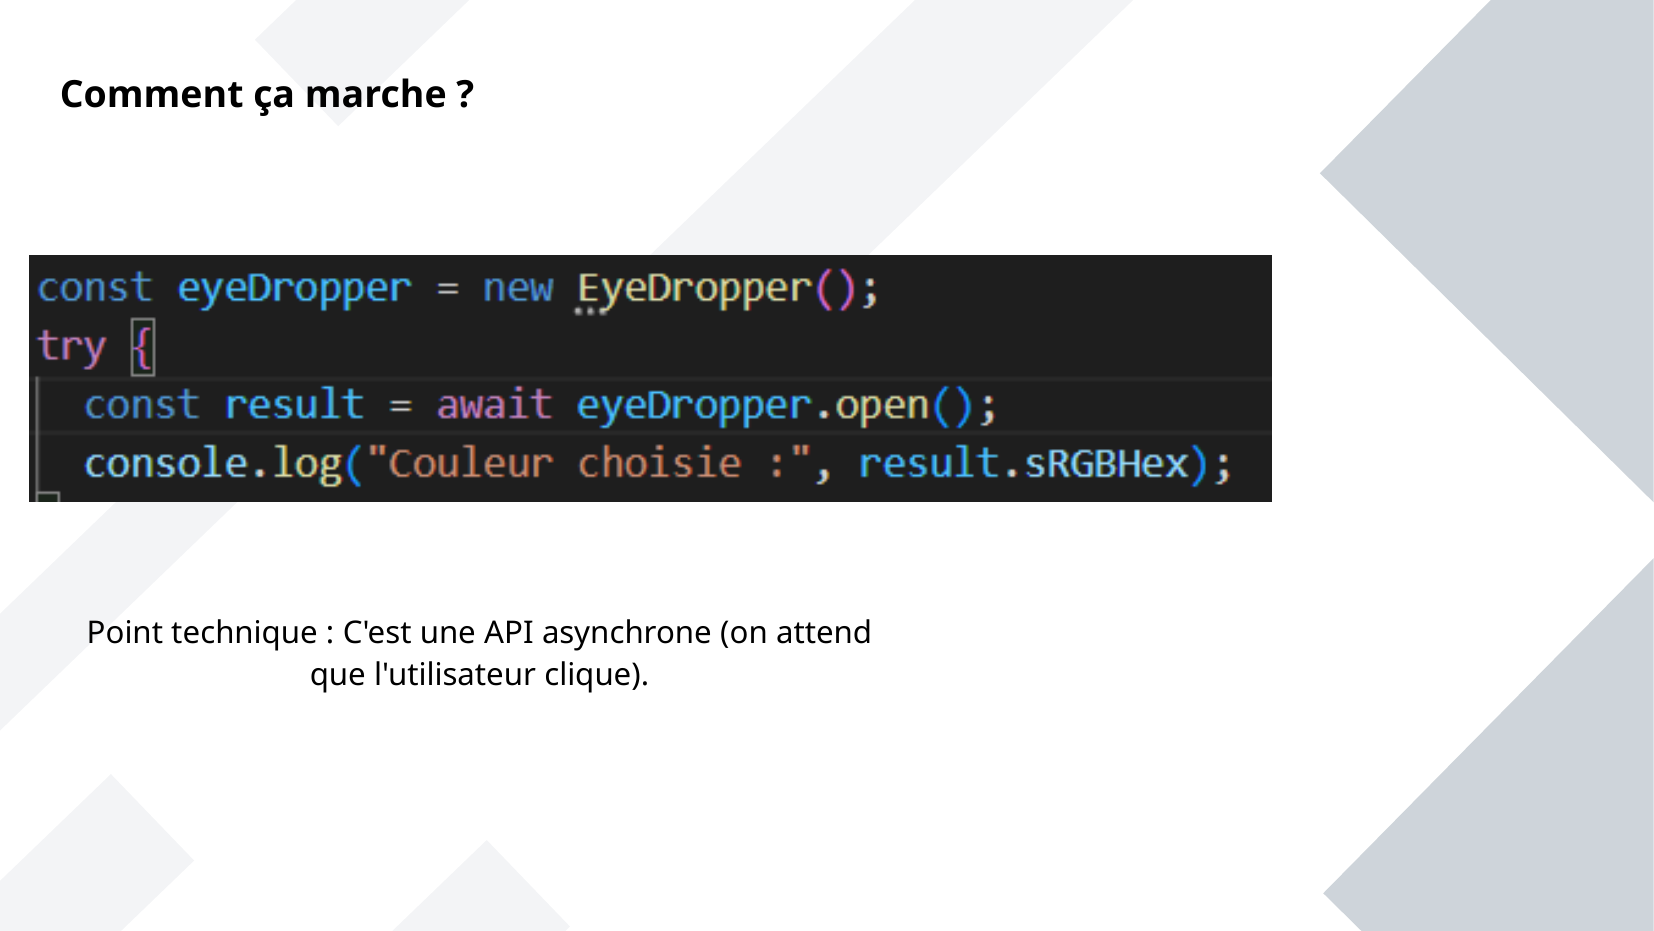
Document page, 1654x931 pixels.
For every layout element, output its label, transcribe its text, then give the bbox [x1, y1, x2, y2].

picture [29, 255, 1272, 502]
text_box Comment ça marche ? [45, 60, 631, 138]
text_box Point technique : C'est une API asynchrone (on attend que l'utilisateur clique). [60, 602, 901, 789]
